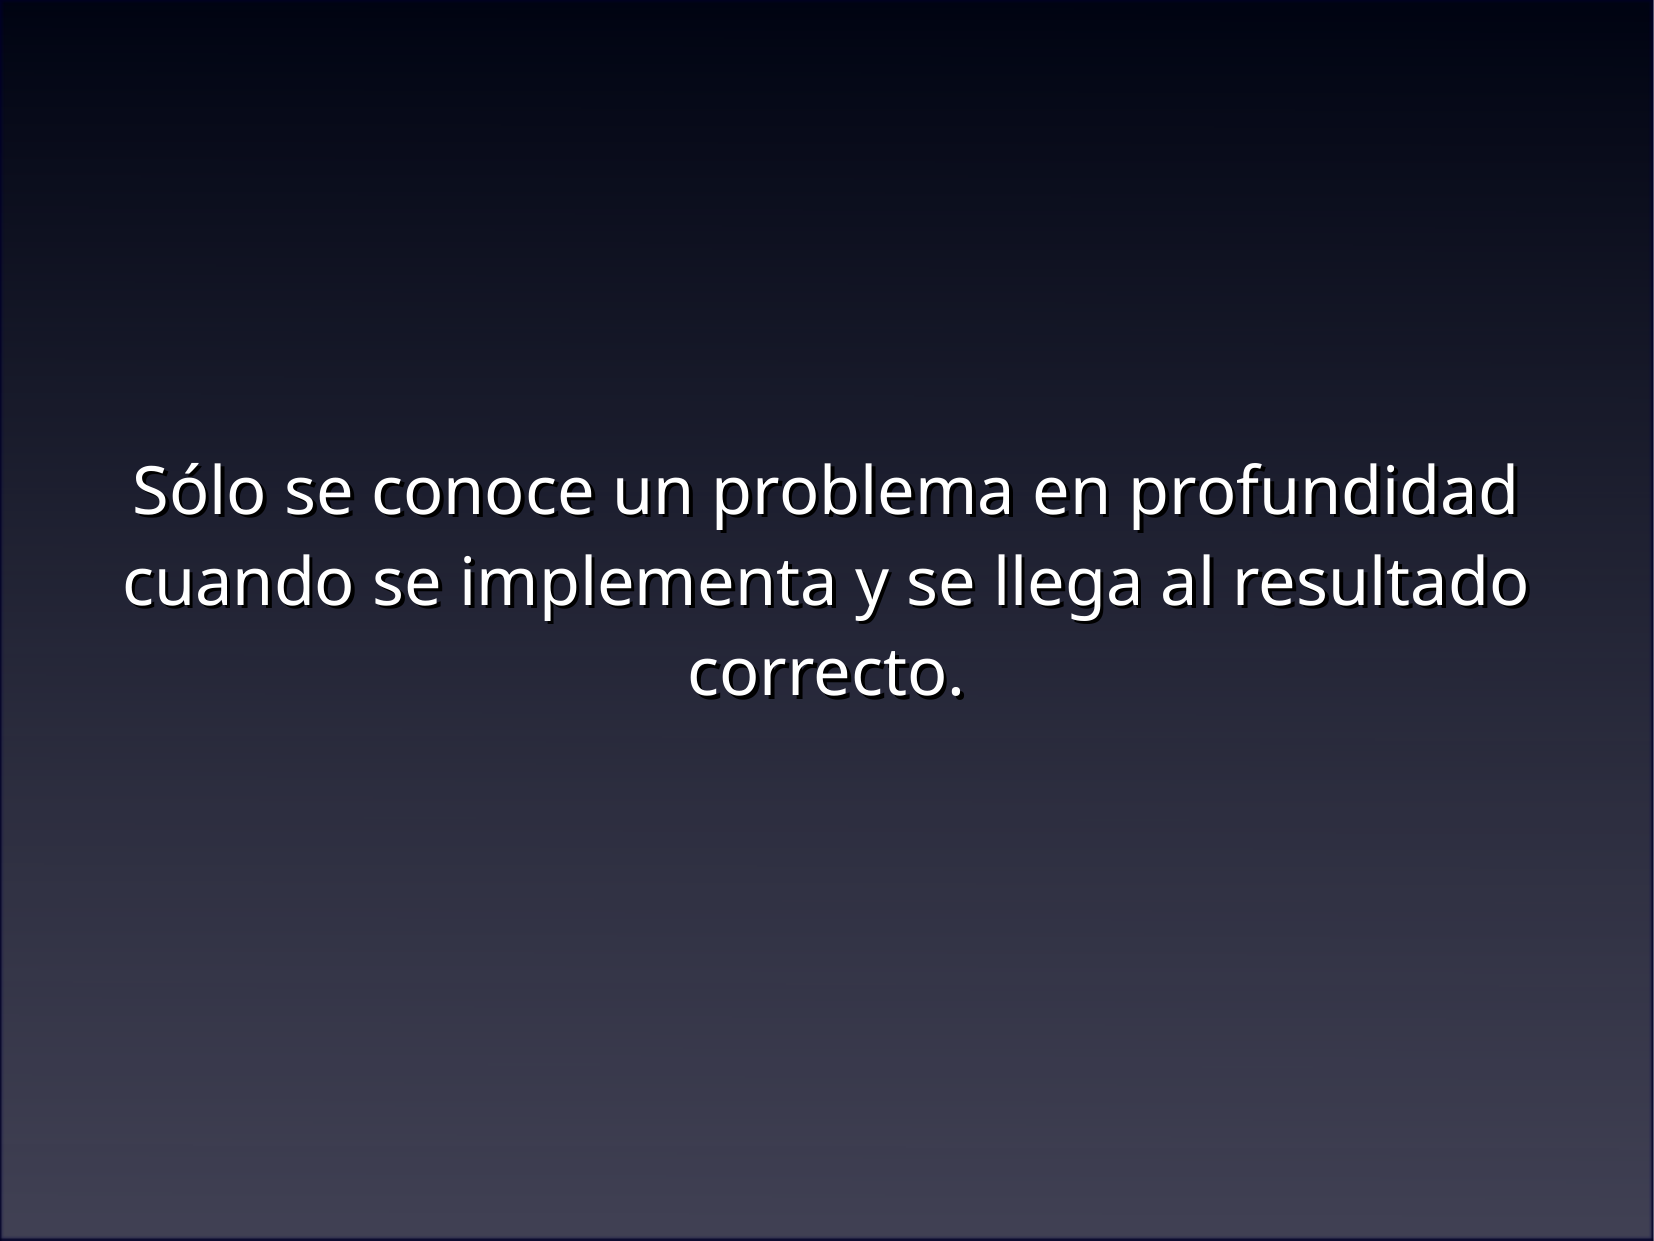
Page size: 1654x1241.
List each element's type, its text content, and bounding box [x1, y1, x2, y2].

picture [0, 0, 1654, 1241]
subtitle Sólo se conoce un problema en profundidad cuando se implementa y se llega al resultado correcto. [82, 56, 1571, 1102]
